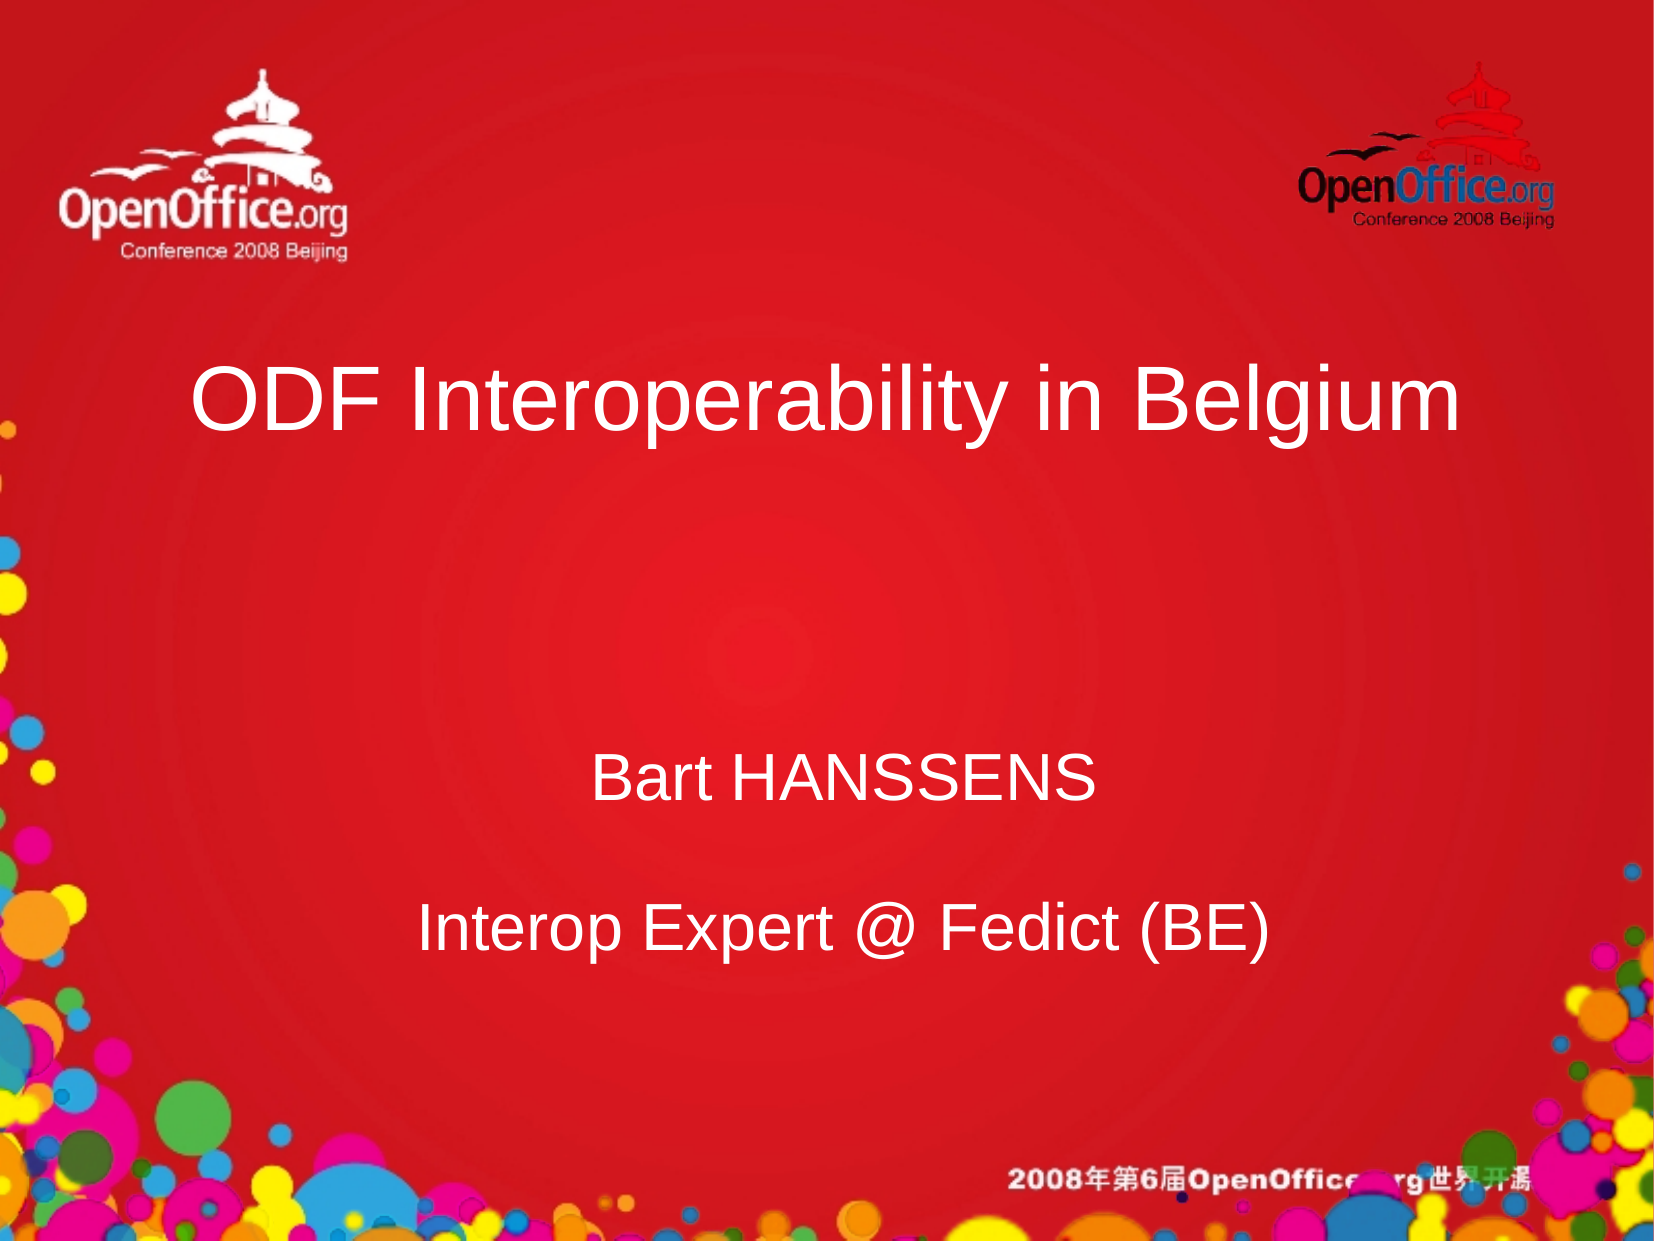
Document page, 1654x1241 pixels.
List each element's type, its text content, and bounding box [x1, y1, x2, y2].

subtitle Bart HANSSENS Interop Expert @ Fedict (BE) [82, 535, 1571, 1094]
picture [0, 0, 1654, 1241]
title ODF Interoperability in Belgium [82, 302, 1571, 495]
